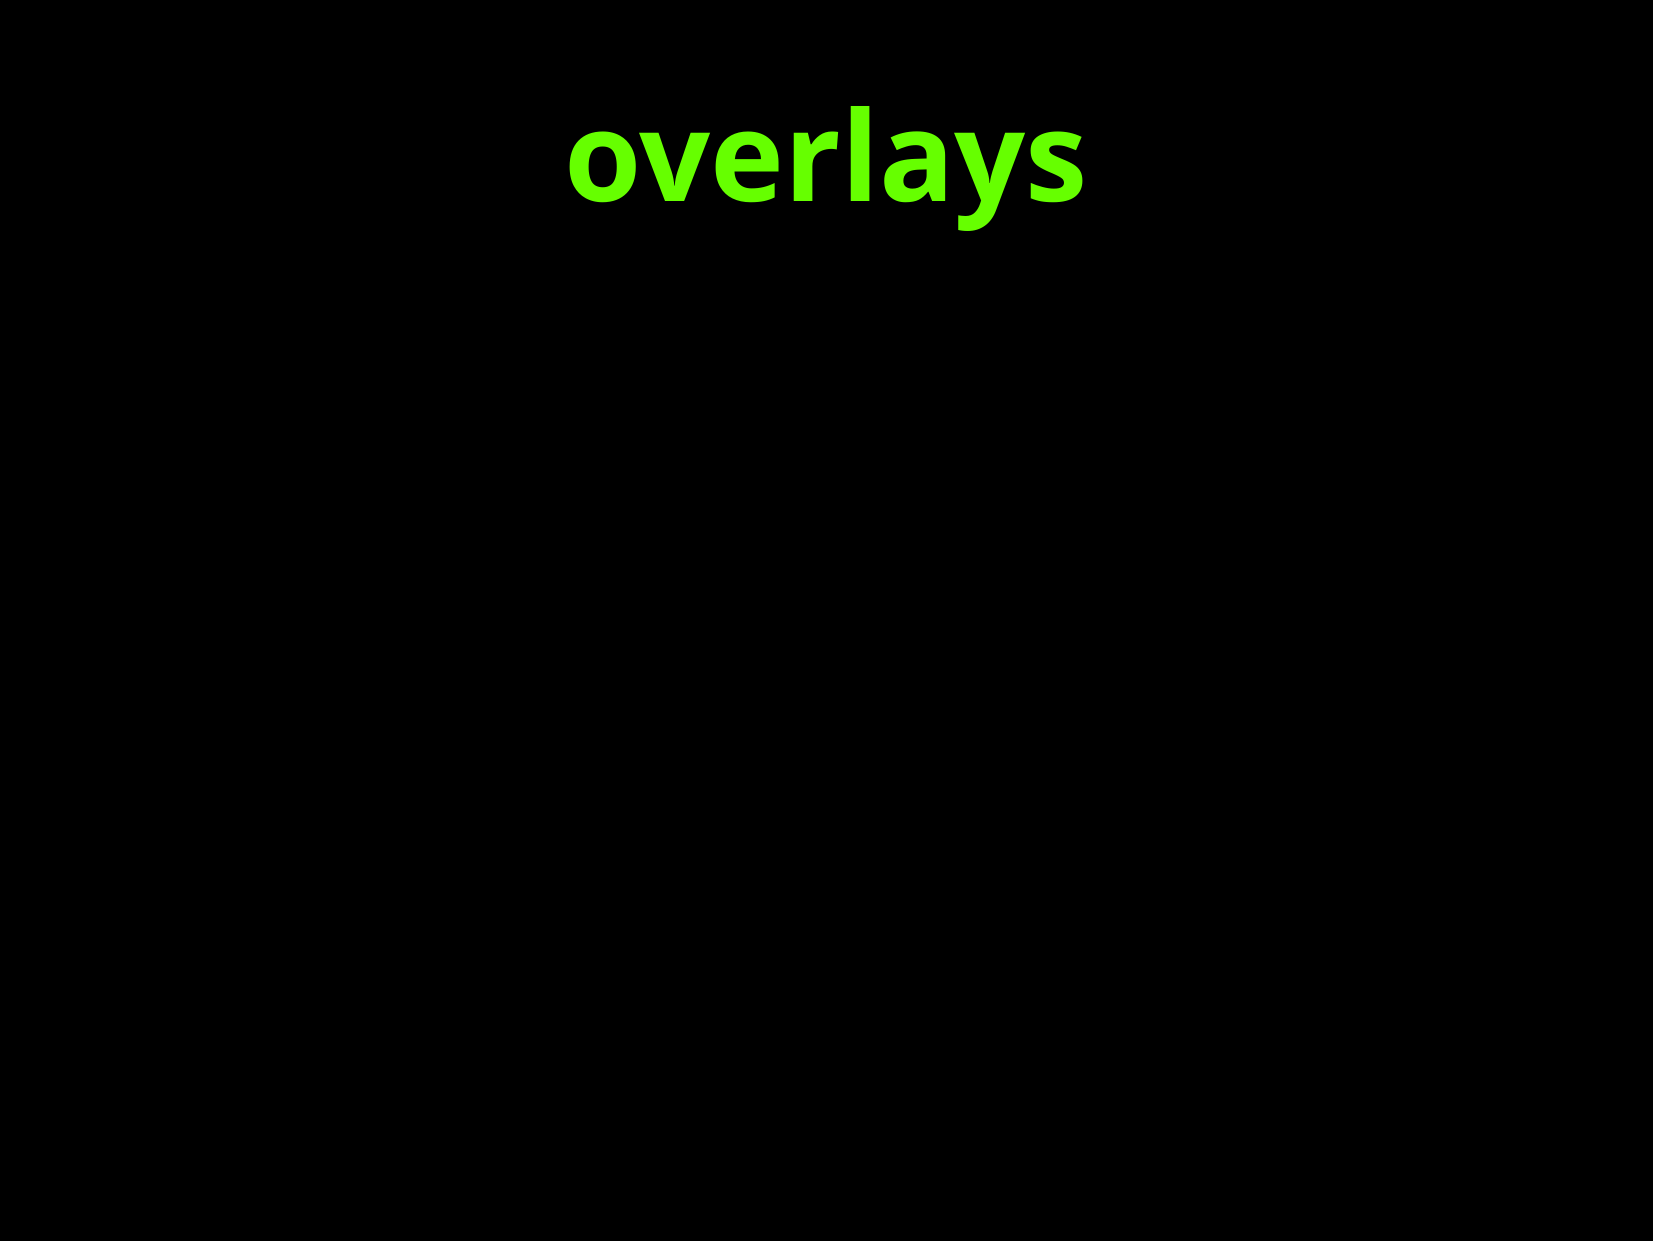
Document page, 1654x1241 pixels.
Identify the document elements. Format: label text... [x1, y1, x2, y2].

title overlays [82, 49, 1571, 257]
